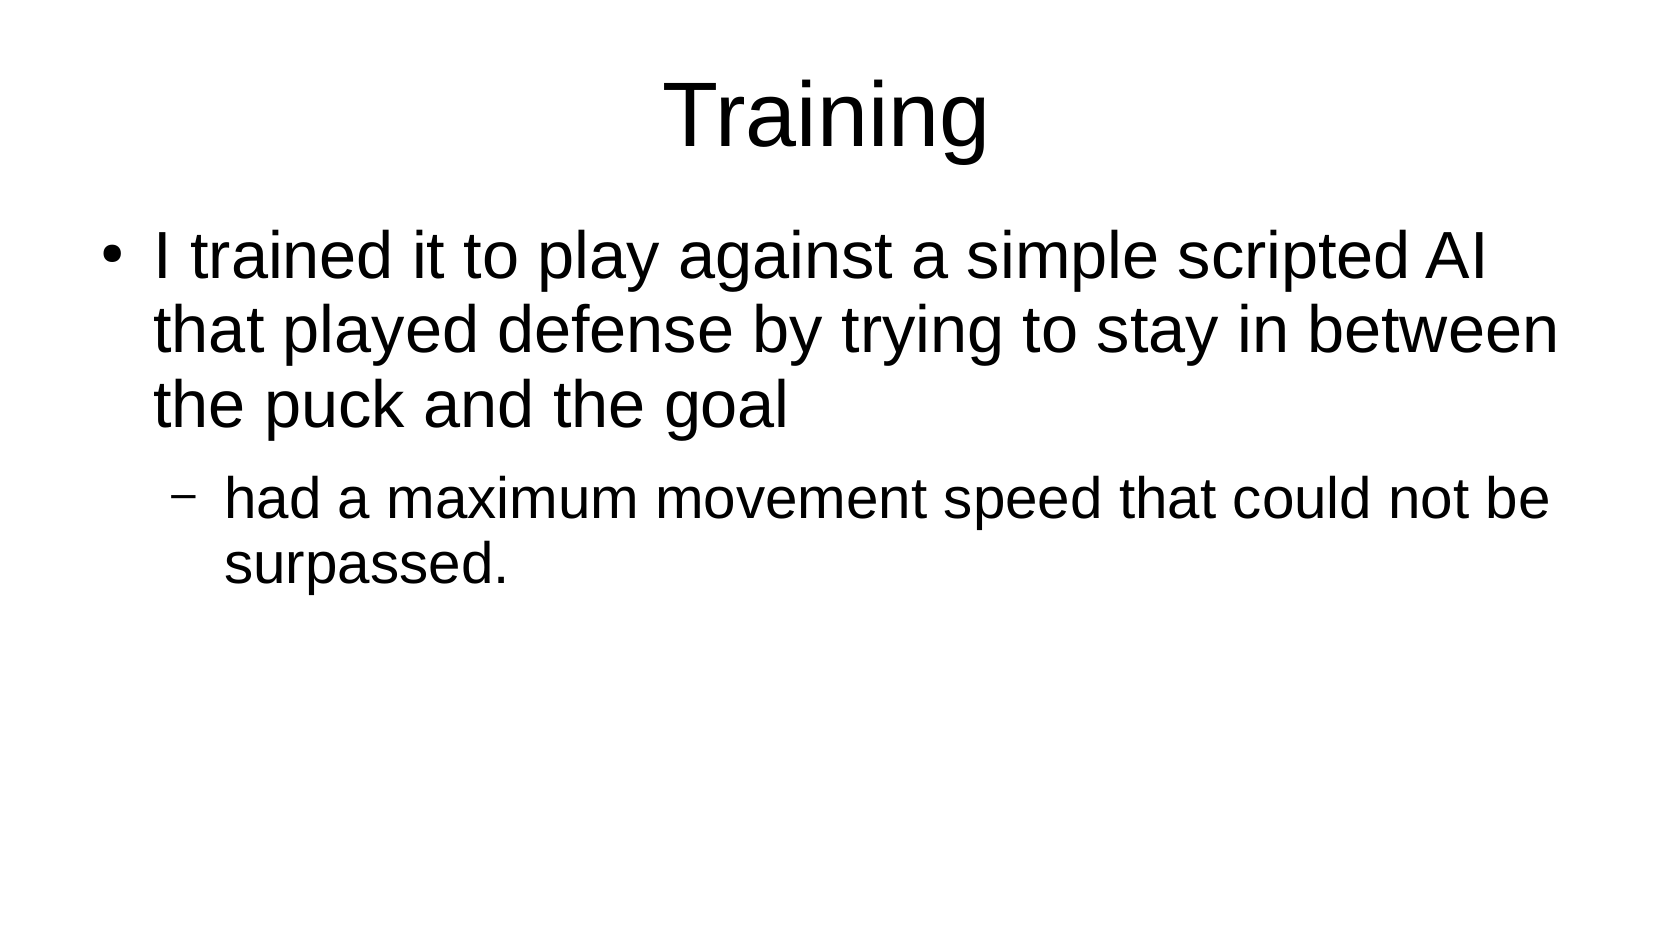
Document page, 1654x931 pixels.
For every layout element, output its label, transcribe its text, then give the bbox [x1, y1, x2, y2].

title Training [82, 37, 1571, 193]
list I trained it to play against a simple scripted AI that played defense by trying to stay in between the puck and the goal had a maximum movement speed that could not be surpassed. [82, 217, 1571, 758]
